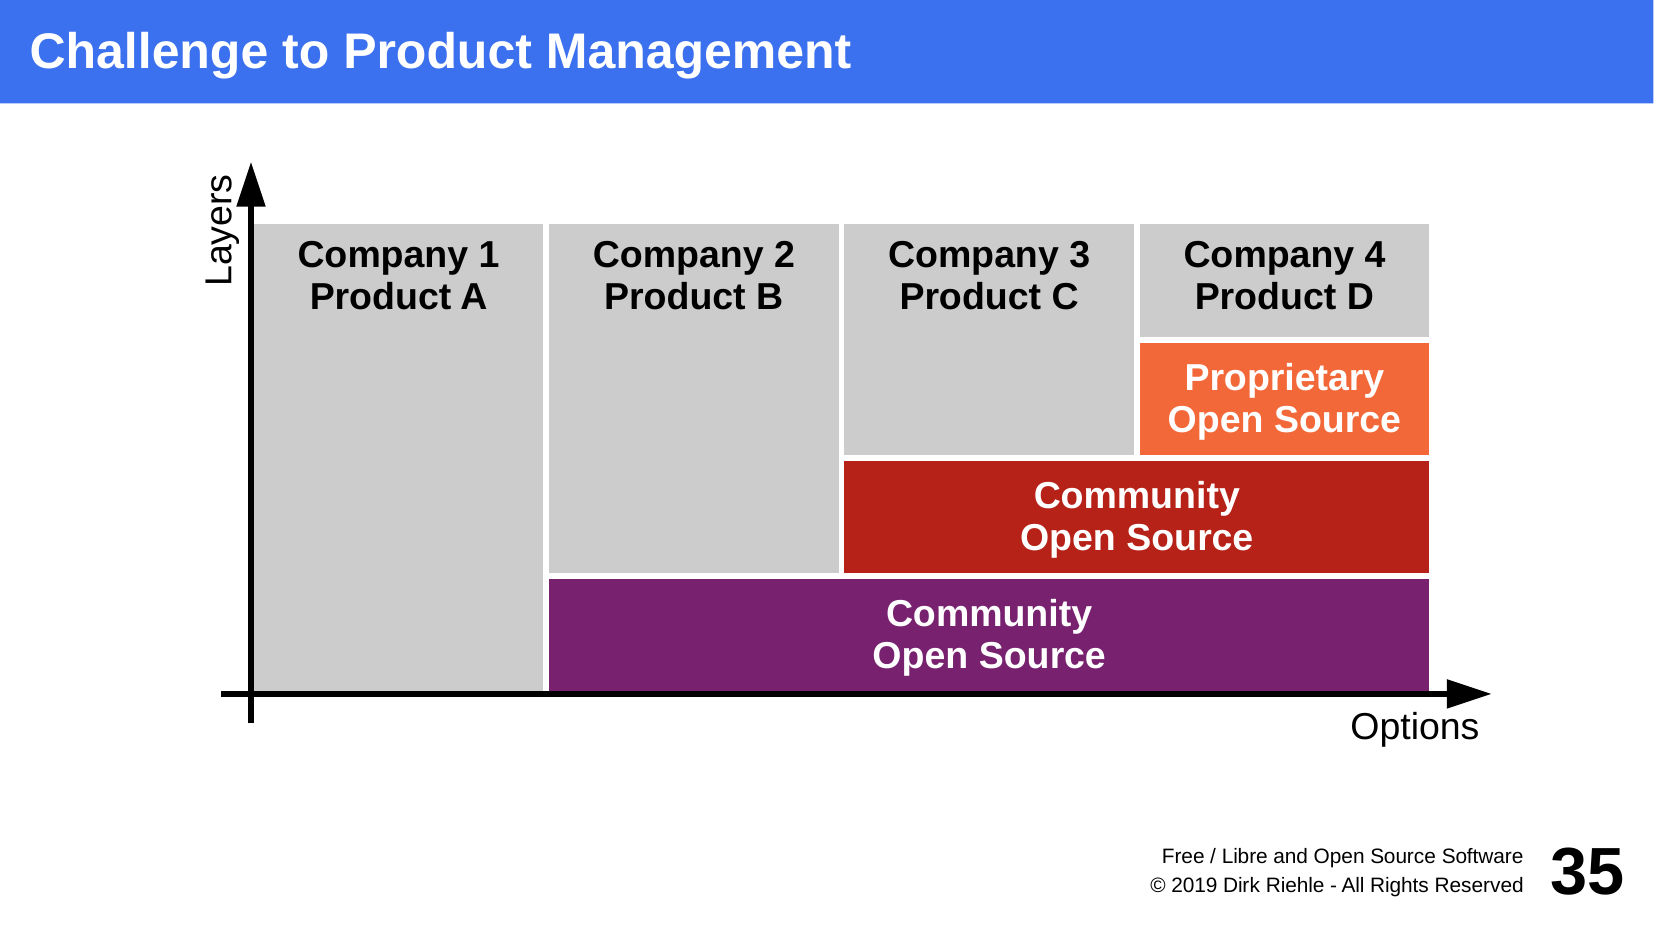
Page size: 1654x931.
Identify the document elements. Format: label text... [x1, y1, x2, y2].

text_box Community Open Source [841, 458, 1433, 576]
title Challenge to Product Management [0, 0, 1654, 104]
text_box Options [310, 693, 1492, 783]
text_box Company 3 Product C [841, 221, 1136, 458]
text_box Community Open Source [547, 576, 1433, 691]
text_box Company 2 Product B [547, 221, 841, 576]
text_box Company 1 Product A [254, 221, 547, 691]
text_box Proprietary Open Source [1136, 340, 1433, 458]
text_box Layers [162, 162, 250, 694]
text_box Company 4 Product D [1136, 221, 1433, 340]
